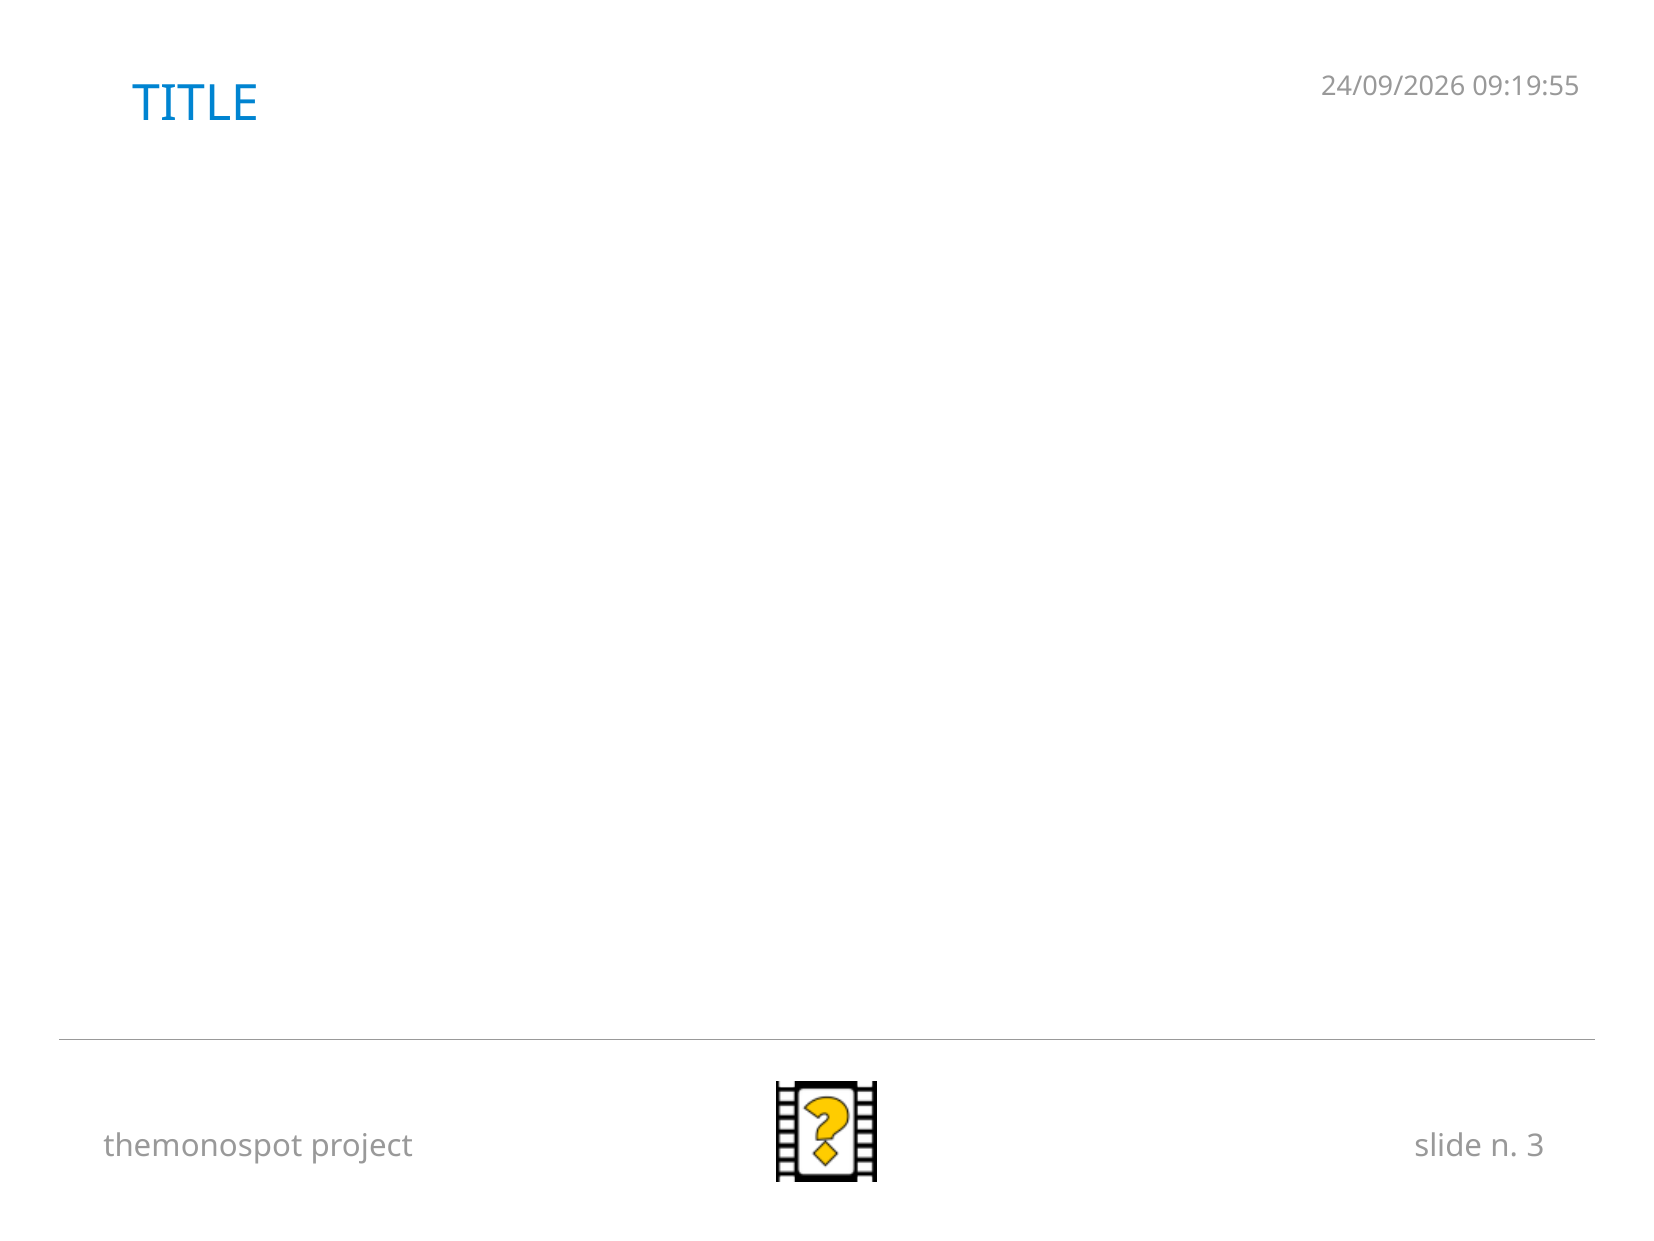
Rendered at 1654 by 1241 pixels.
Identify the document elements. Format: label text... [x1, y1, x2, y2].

text_box TITLE [118, 59, 284, 135]
text_box themonospot project [88, 1115, 473, 1168]
text_box slide n. <numero> [1399, 1115, 1589, 1206]
picture [776, 1081, 877, 1182]
text_box 14/11/2009 19.41.19 [1210, 59, 1595, 107]
